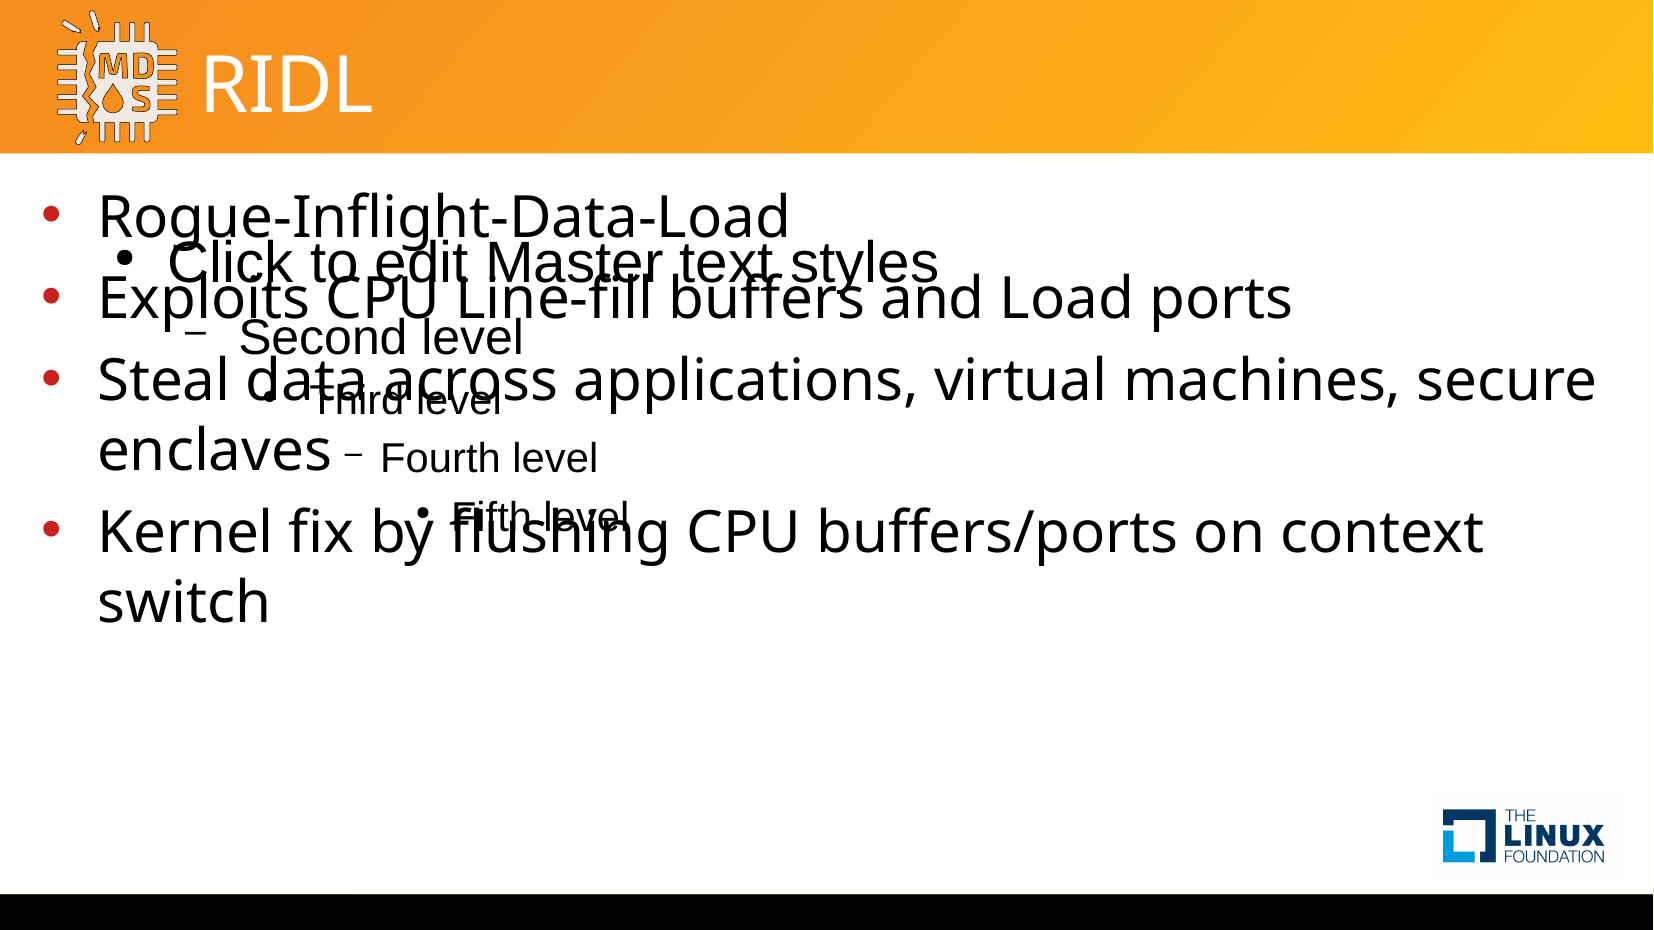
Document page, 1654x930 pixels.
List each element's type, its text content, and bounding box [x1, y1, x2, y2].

picture [1420, 786, 1630, 887]
picture [0, 0, 1654, 930]
title RIDL [203, 8, 1551, 154]
list Rogue-Inflight-Data-Load Exploits CPU Line-fill buffers and Load ports Steal data across applications, virtual machines, secure enclaves Kernel fix by flushing CPU buffers/ports on context switch [25, 171, 1651, 786]
